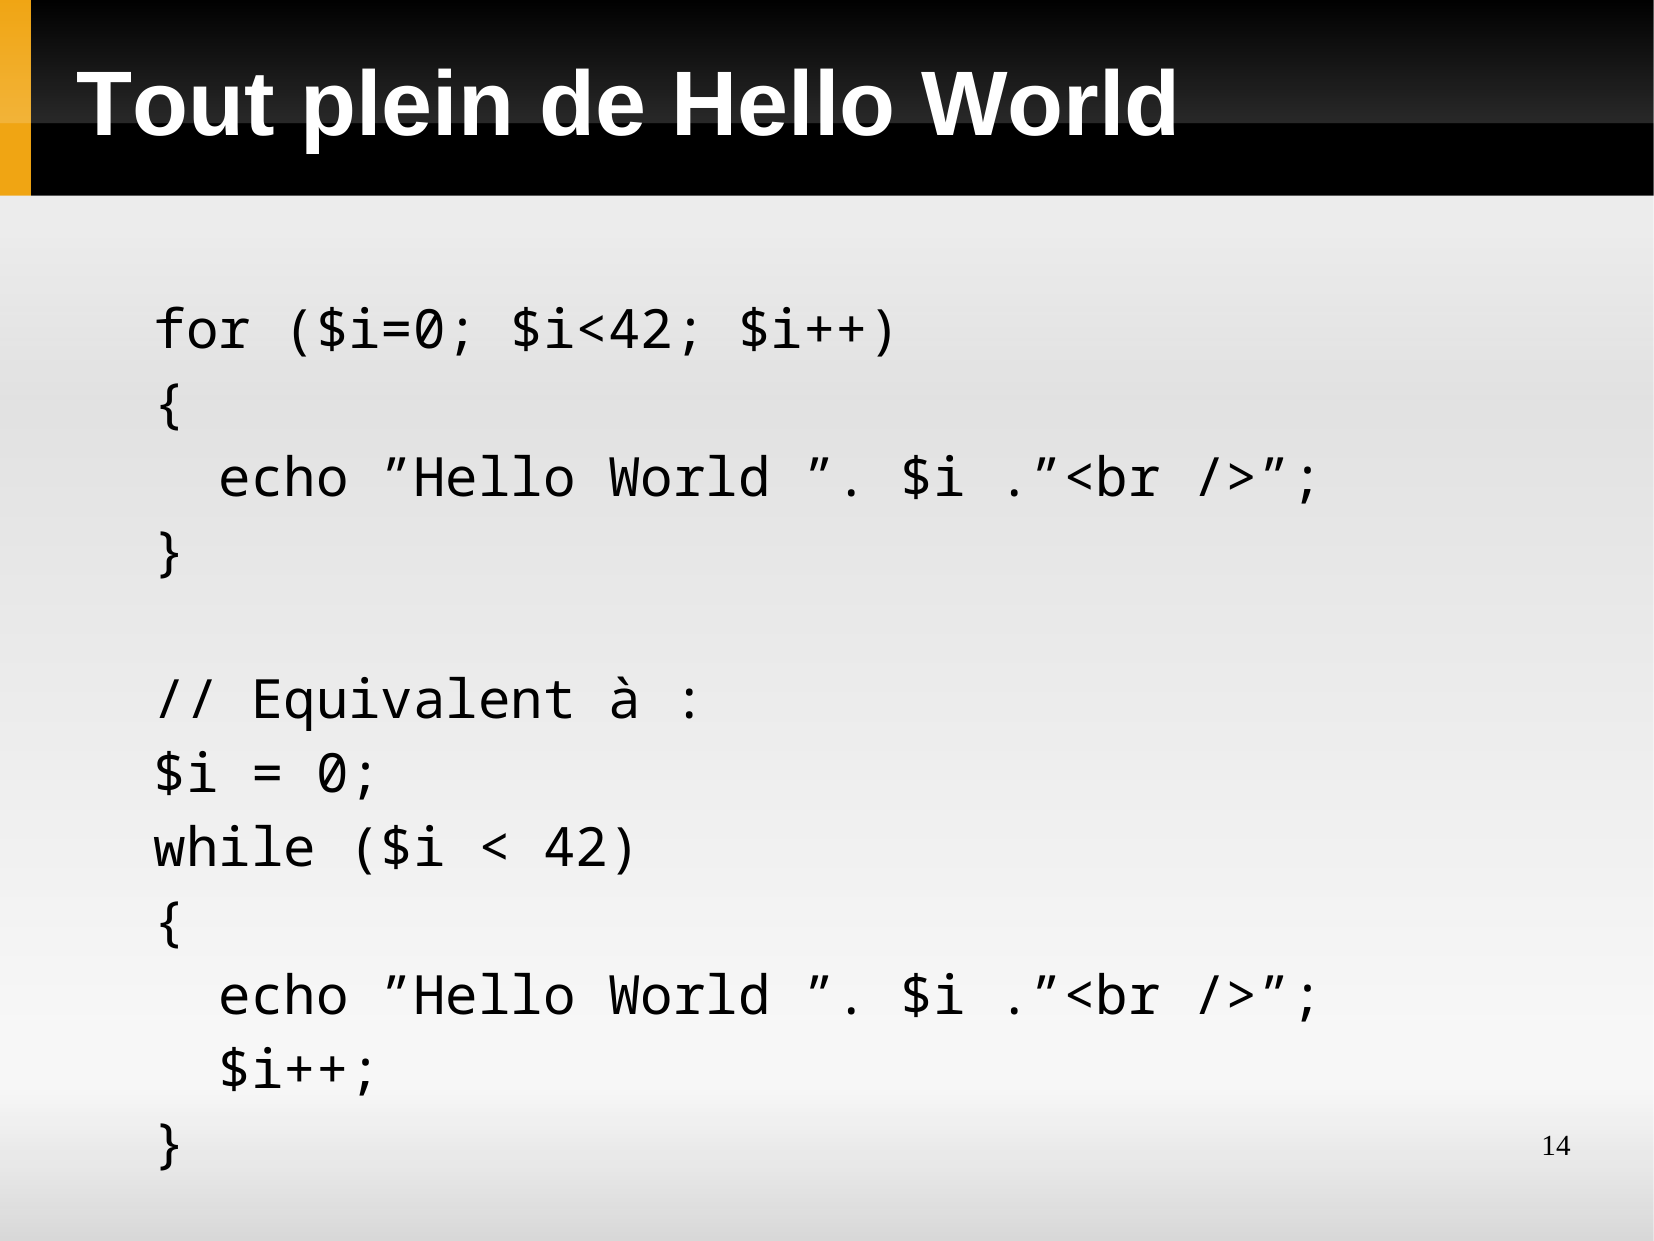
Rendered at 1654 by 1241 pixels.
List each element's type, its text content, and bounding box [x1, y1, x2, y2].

title Tout plein de Hello World [76, 0, 1565, 208]
list for ($i=0; $i<42; $i++) { echo ”Hello World ”. $i .”<br />”; } // Equivalent à : $i = 0; while ($i < 42) { echo ”Hello World ”. $i .”<br />”; $i++; } [82, 290, 1571, 1109]
picture [0, 0, 1654, 1241]
